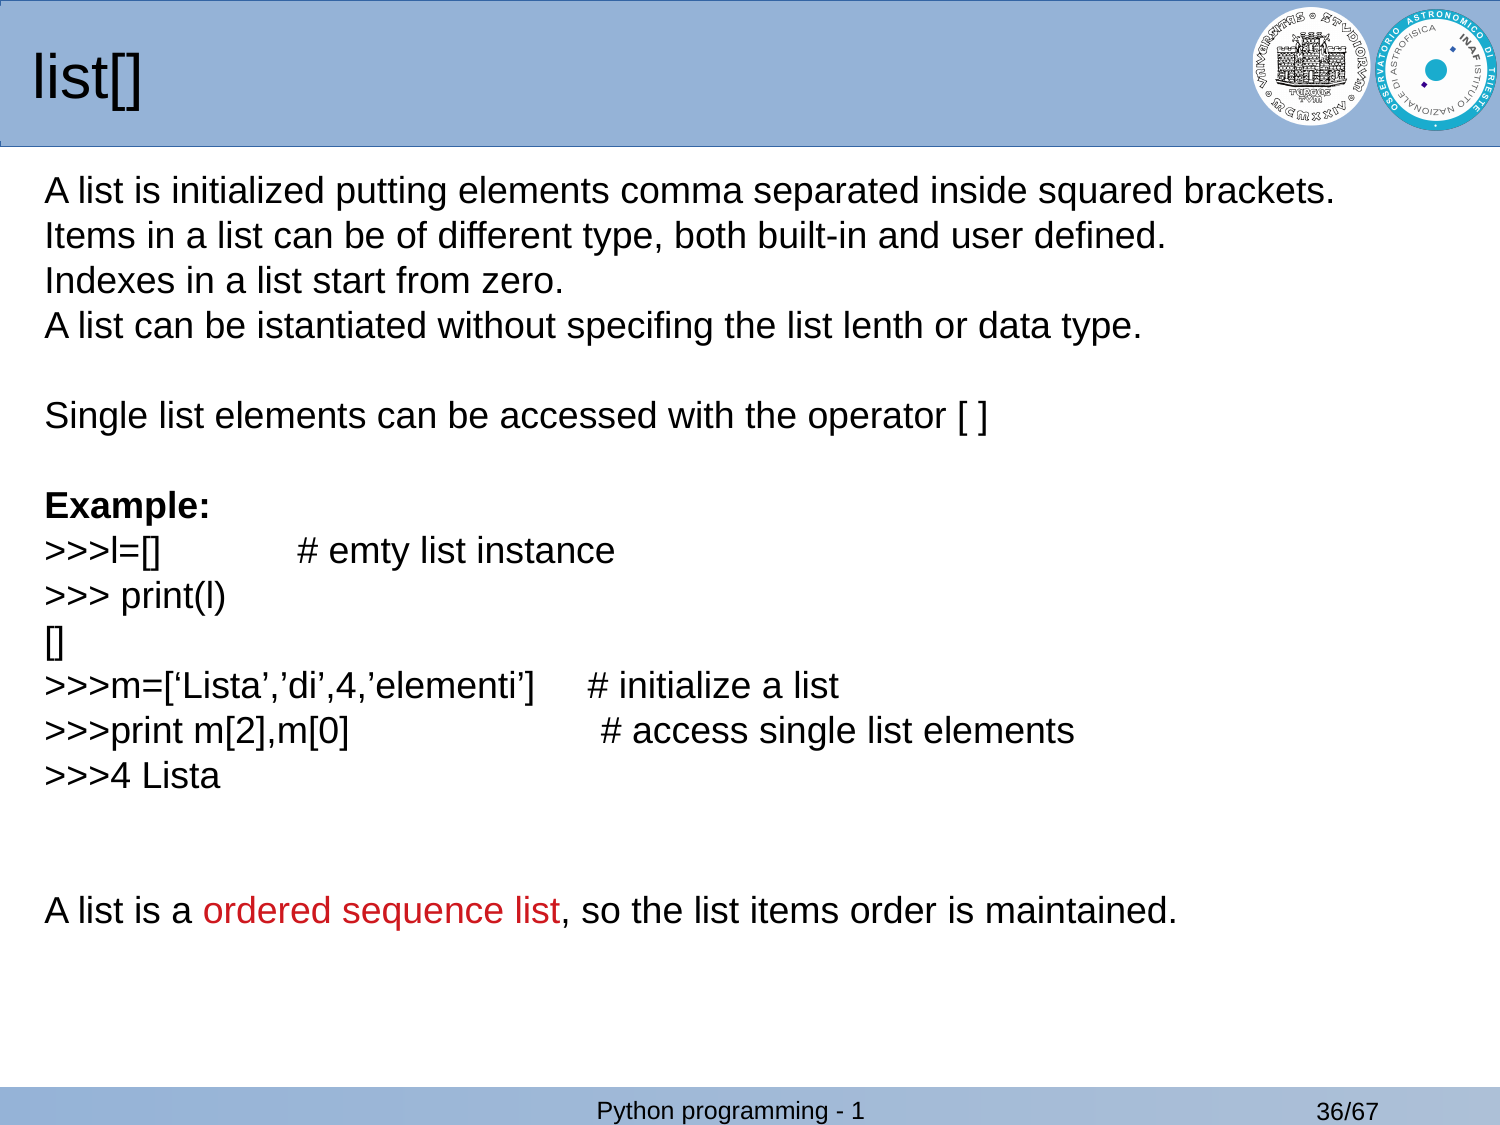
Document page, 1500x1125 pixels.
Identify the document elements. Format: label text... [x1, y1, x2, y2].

picture [1253, 0, 1500, 156]
list A list is initialized putting elements comma separated inside squared brackets. Items in a list can be of different type, both built-in and user defined. Indexes in a list start from zero. A list can be istantiated without specifing the list lenth or data type. Single list elements can be accessed with the operator [ ] Example: >>>l=[] # emty list instance >>> print(l) [] >>>m=[‘Lista’,’di’,4,’elementi’] # initialize a list >>>print m[2],m[0] # access single list elements >>>4 Lista A list is a ordered sequence list, so the list items order is maintained. [29, 158, 1500, 1071]
text_box list[] [0, 5, 1253, 141]
